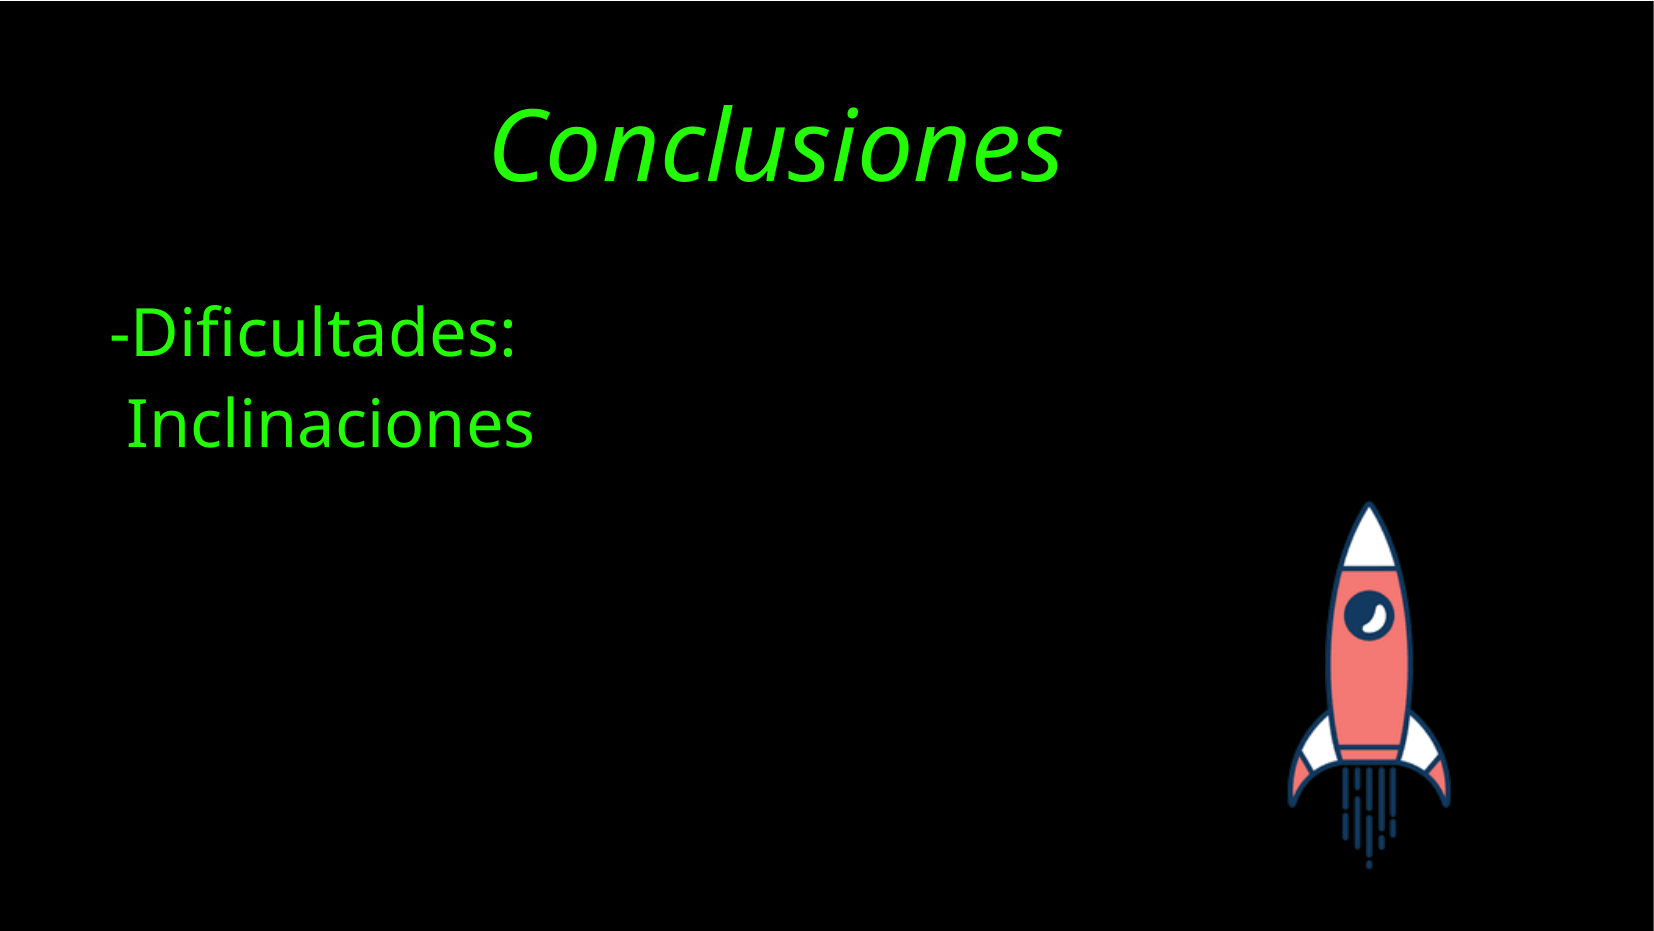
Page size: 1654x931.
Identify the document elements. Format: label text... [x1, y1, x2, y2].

picture [0, 1, 1654, 931]
text_box -Dificultades: Inclinaciones [94, 277, 827, 437]
text_box Conclusiones [472, 66, 1453, 189]
